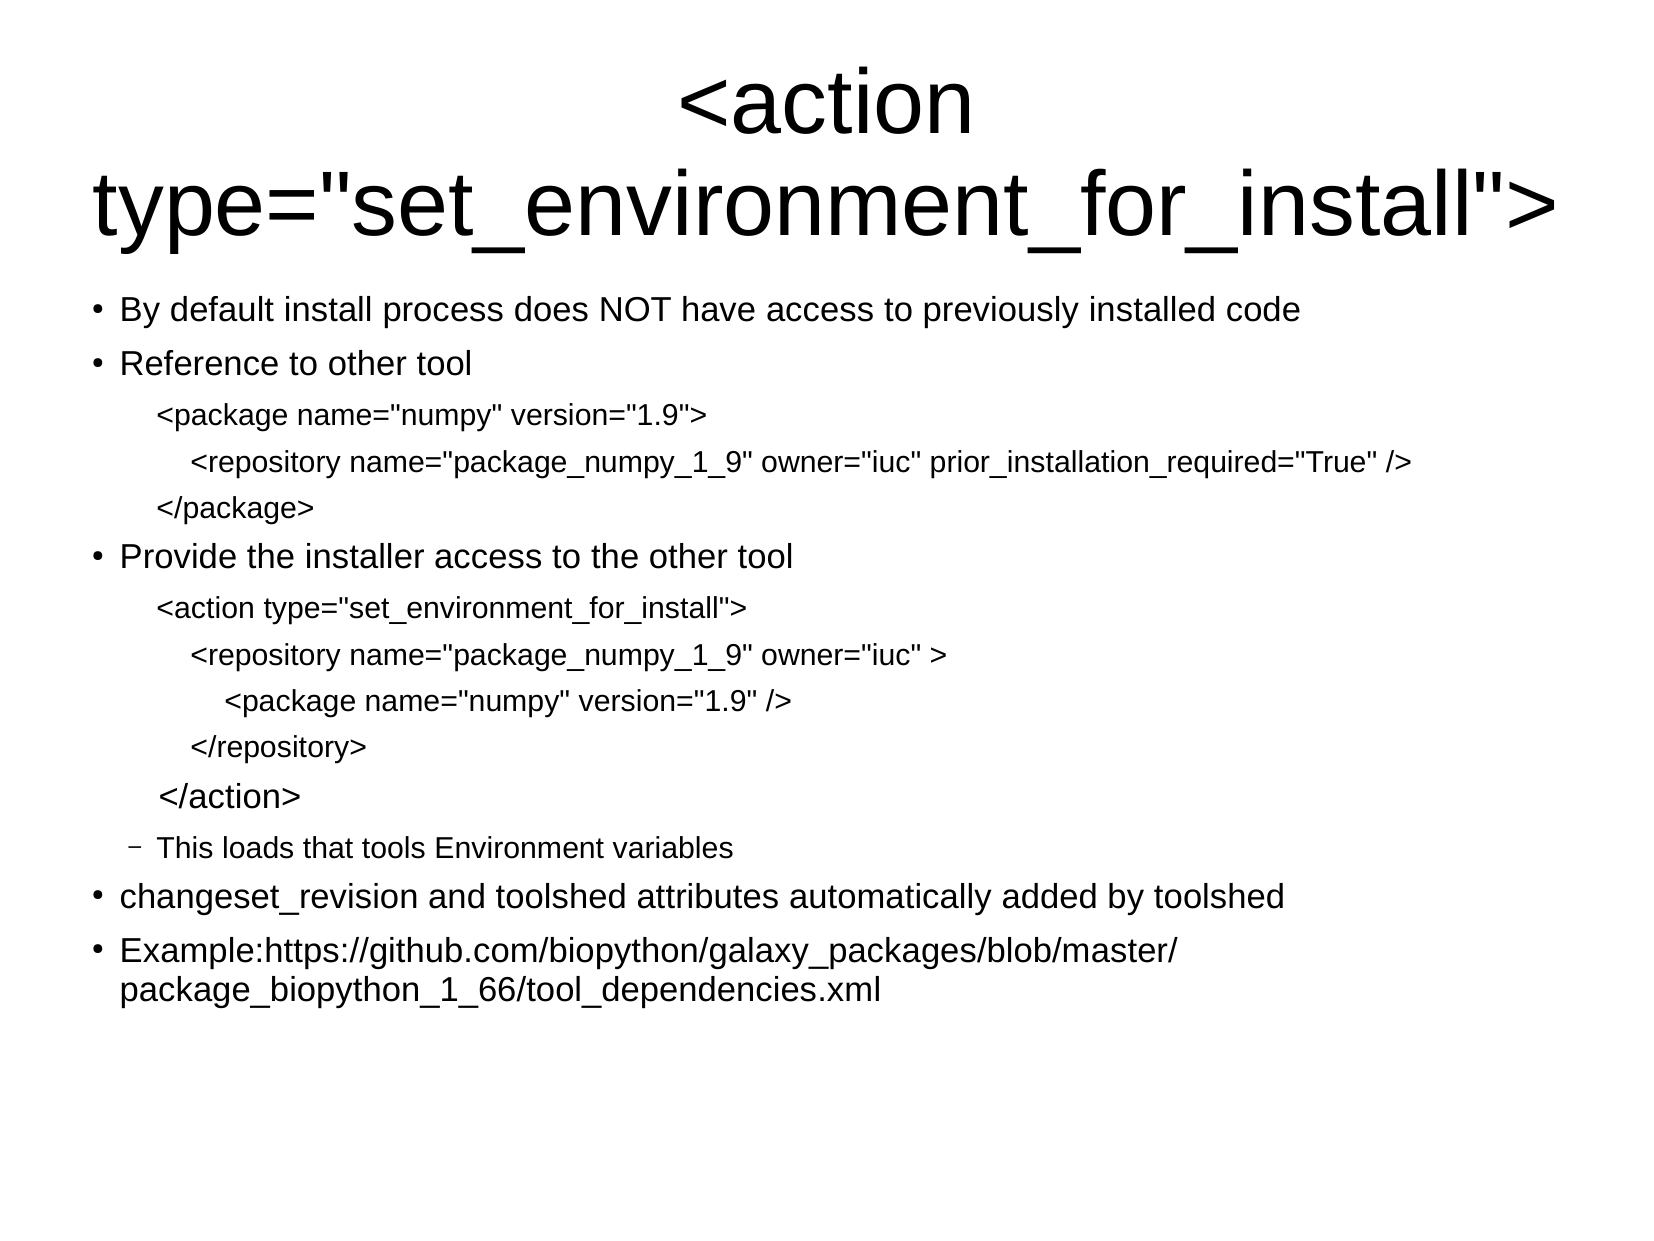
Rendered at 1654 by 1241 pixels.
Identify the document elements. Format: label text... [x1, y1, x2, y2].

title <action type="set_environment_for_install"> [82, 49, 1571, 257]
list By default install process does NOT have access to previously installed code Reference to other tool <package name="numpy" version="1.9"> <repository name="package_numpy_1_9" owner="iuc" prior_installation_required="True" /> </package> Provide the installer access to the other tool <action type="set_environment_for_install"> <repository name="package_numpy_1_9" owner="iuc" > <package name="numpy" version="1.9" /> </repository> </action> This loads that tools Environment variables changeset_revision and toolshed attributes automatically added by toolshed Example:https://github.com/biopython/galaxy_packages/blob/master/package_biopython_1_66/tool_dependencies.xml [82, 290, 1571, 1010]
